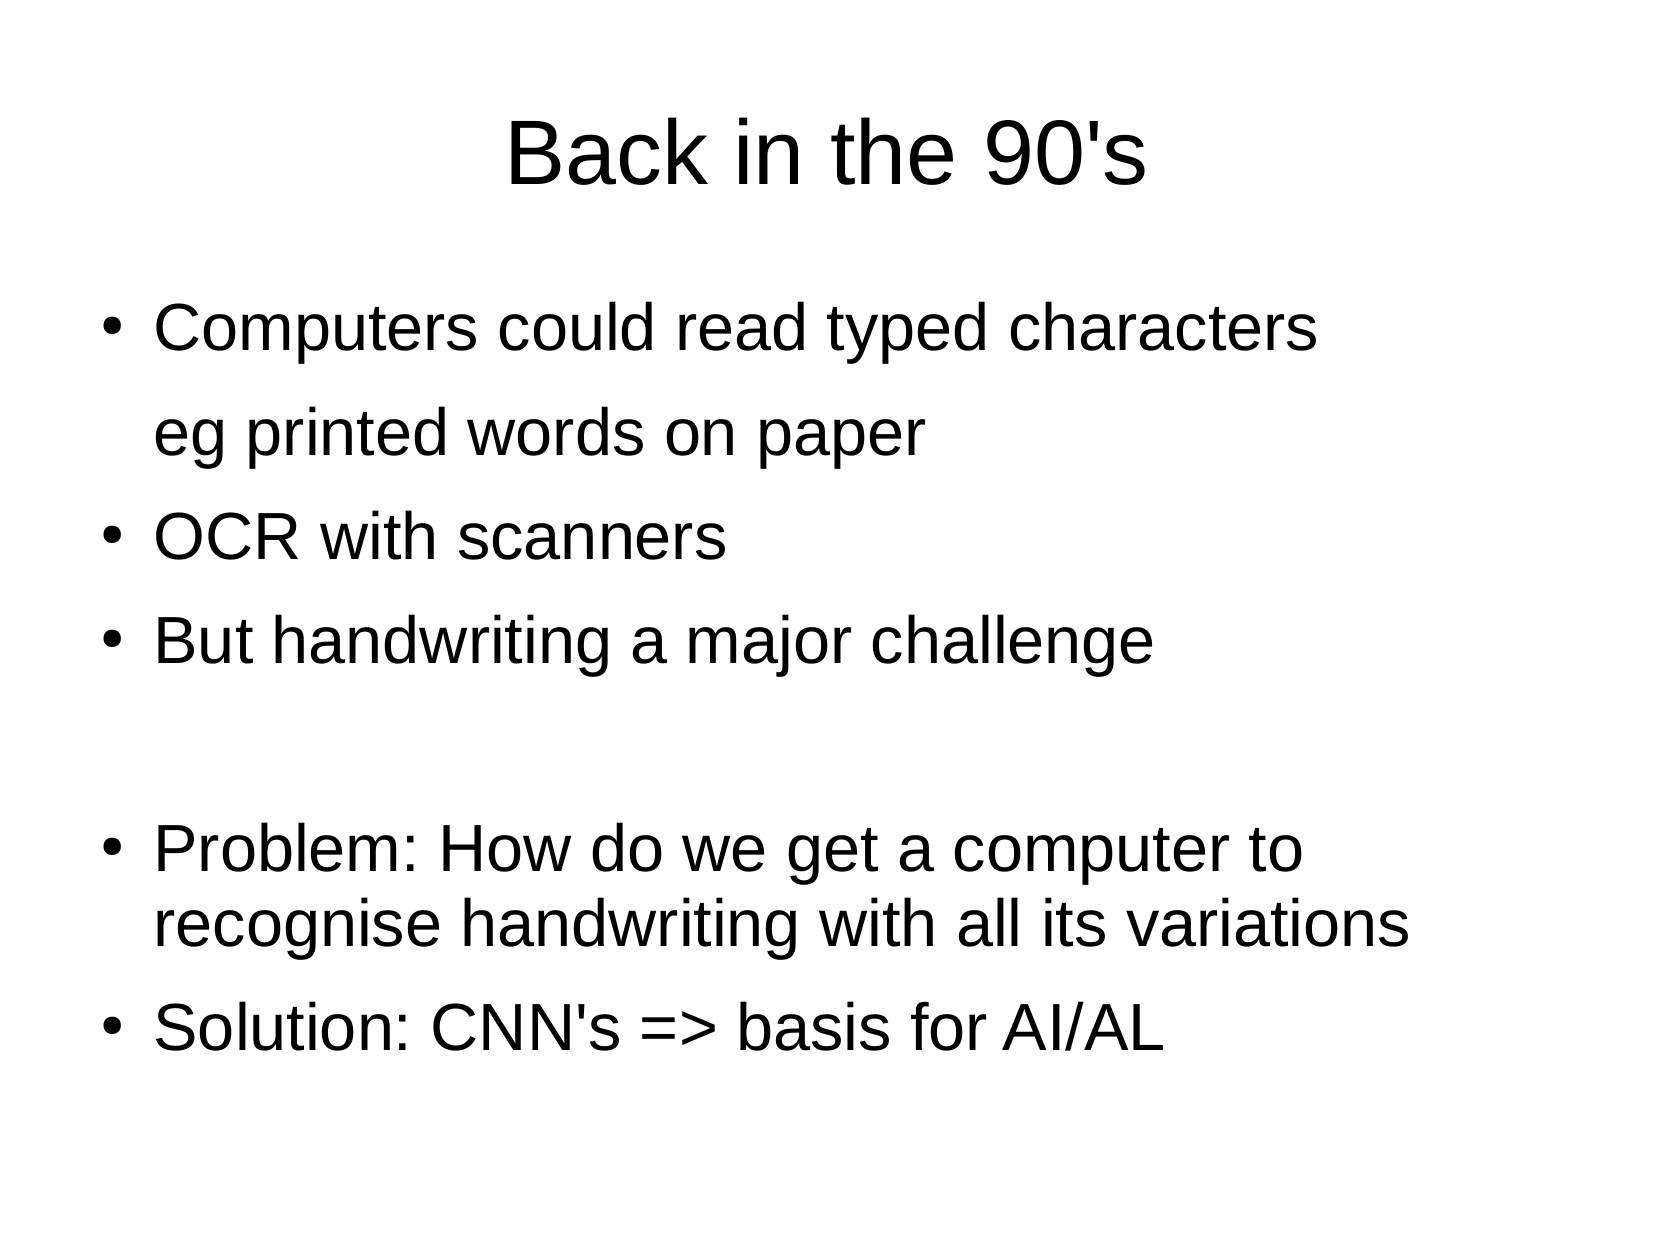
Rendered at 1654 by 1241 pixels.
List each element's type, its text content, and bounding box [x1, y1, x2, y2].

title Back in the 90's [82, 49, 1571, 257]
list Computers could read typed characters eg printed words on paper OCR with scanners But handwriting a major challenge Problem: How do we get a computer to recognise handwriting with all its variations Solution: CNN's => basis for AI/AL [82, 290, 1571, 1109]
